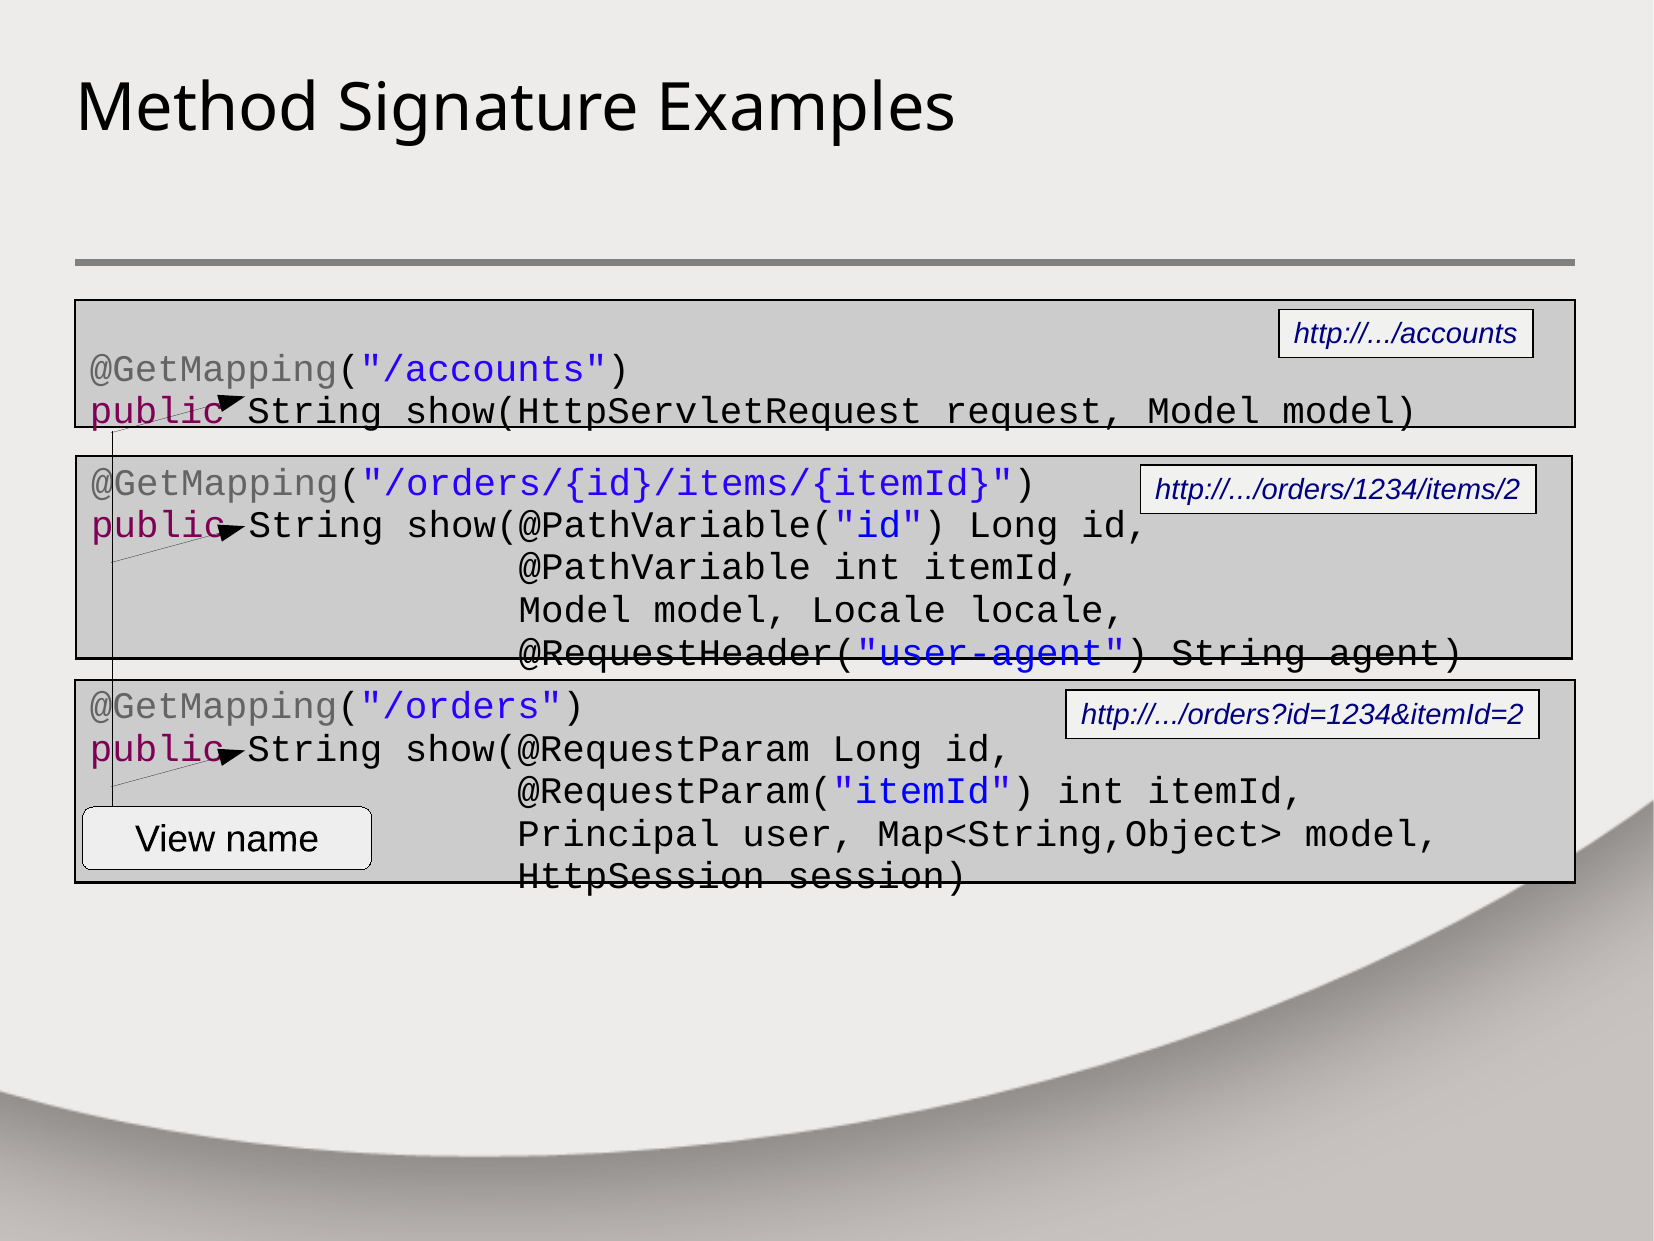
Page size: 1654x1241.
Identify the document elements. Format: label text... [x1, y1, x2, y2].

text_box http://.../orders?id=1234&itemId=2 [1066, 690, 1540, 739]
title Method Signature Examples [75, 75, 1576, 226]
picture [0, 0, 1654, 1241]
text_box @GetMapping("/accounts") public String show(HttpServletRequest request, Model model) [75, 299, 1576, 428]
text_box http://.../accounts [1279, 309, 1533, 358]
text_box http://.../orders/1234/items/2 [1140, 465, 1536, 514]
text_box @GetMapping("/orders") public String show(@RequestParam Long id, @RequestParam("itemId") int itemId, Principal user, Map<String,Object> model, HttpSession session) [75, 680, 1576, 883]
text_box @GetMapping("/orders/{id}/items/{itemId}") public String show(@PathVariable("id") Long id, @PathVariable int itemId, Model model, Locale locale, @RequestHeader("user-agent") String agent) [76, 456, 112, 659]
text_box @GetMapping("/orders/{id}/items/{itemId}") public String show(@PathVariable("id") Long id, @PathVariable int itemId, Model model, Locale locale, @RequestHeader("user-agent") String agent) [113, 456, 1572, 659]
text_box View name [82, 806, 372, 870]
